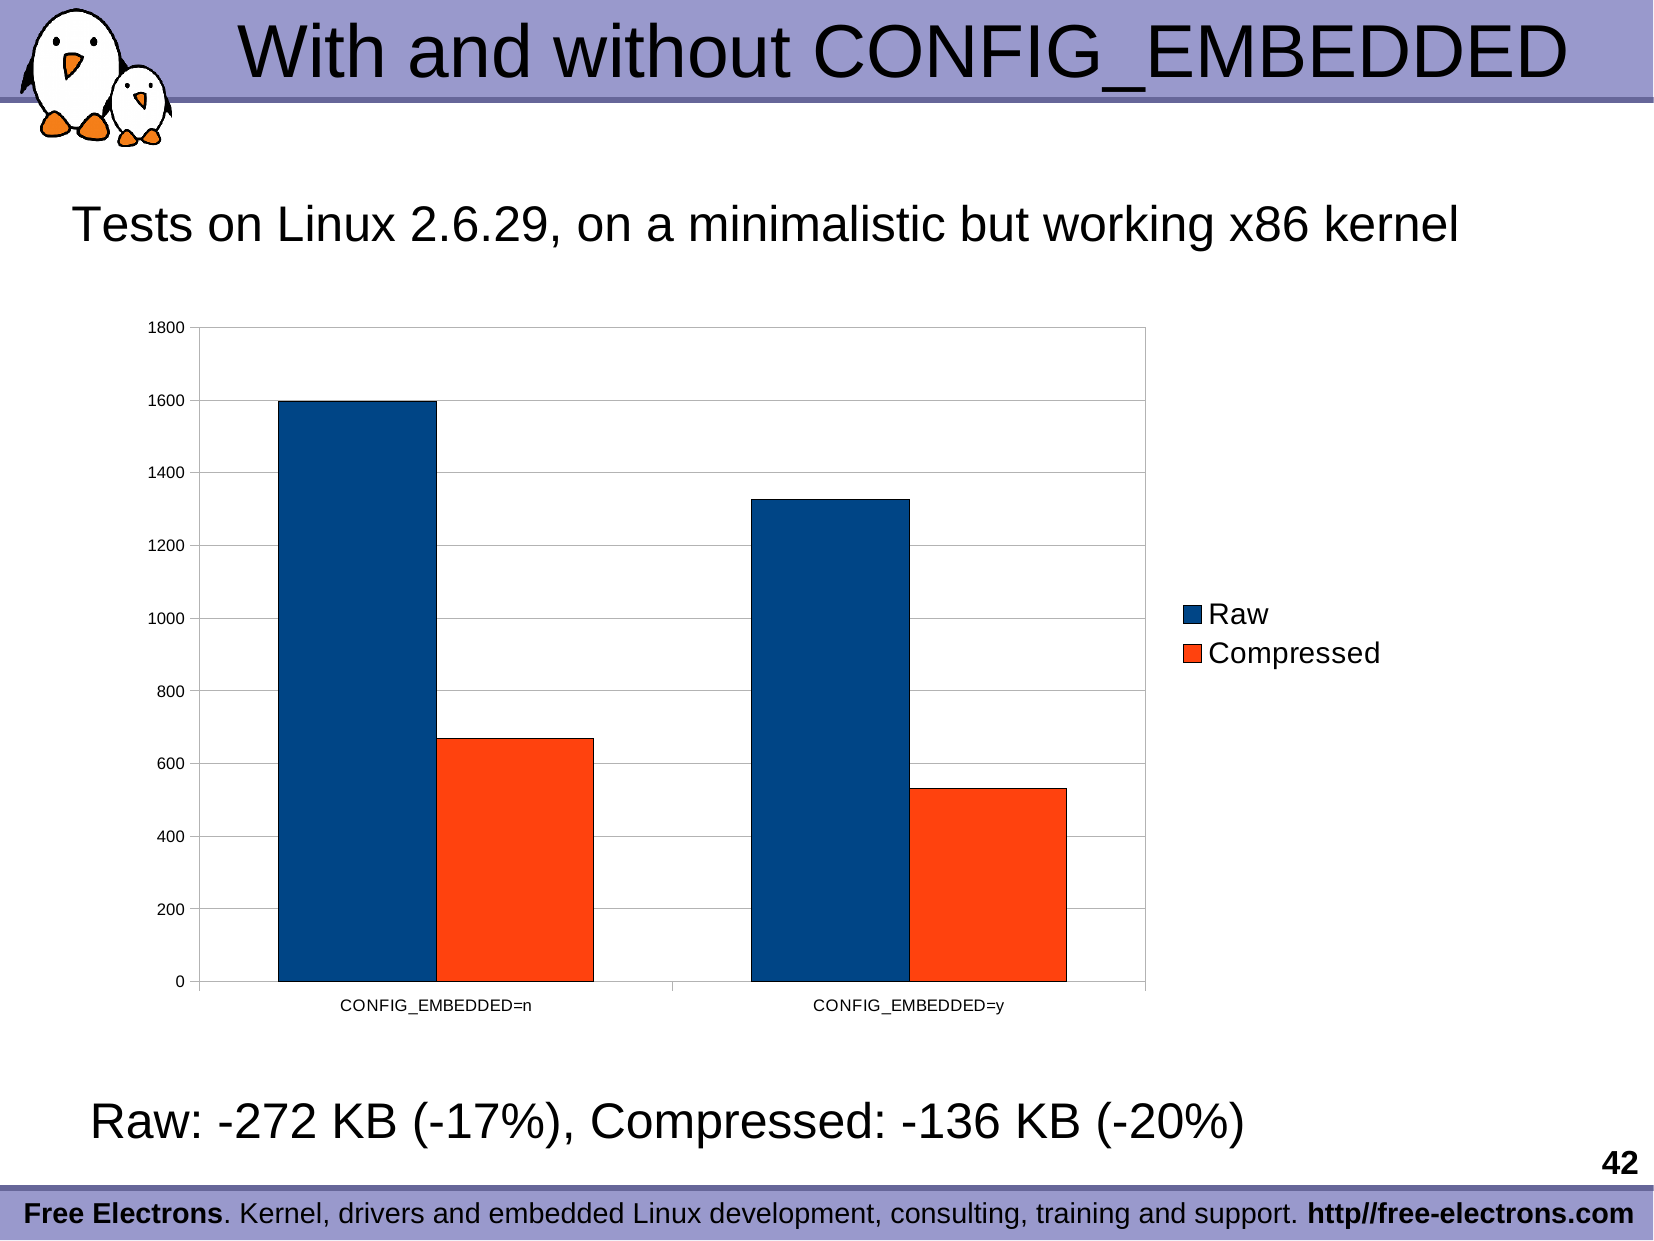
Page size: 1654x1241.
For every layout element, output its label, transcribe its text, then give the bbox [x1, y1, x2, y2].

title With and without CONFIG_EMBEDDED [178, 4, 1631, 98]
picture [20, 8, 172, 147]
list Tests on Linux 2.6.29, on a minimalistic but working x86 kernel [53, 196, 1577, 282]
chart [119, 303, 1532, 1046]
text_box Raw: -272 KB (-17%), Compressed: -136 KB (-20%) [89, 1093, 1266, 1156]
